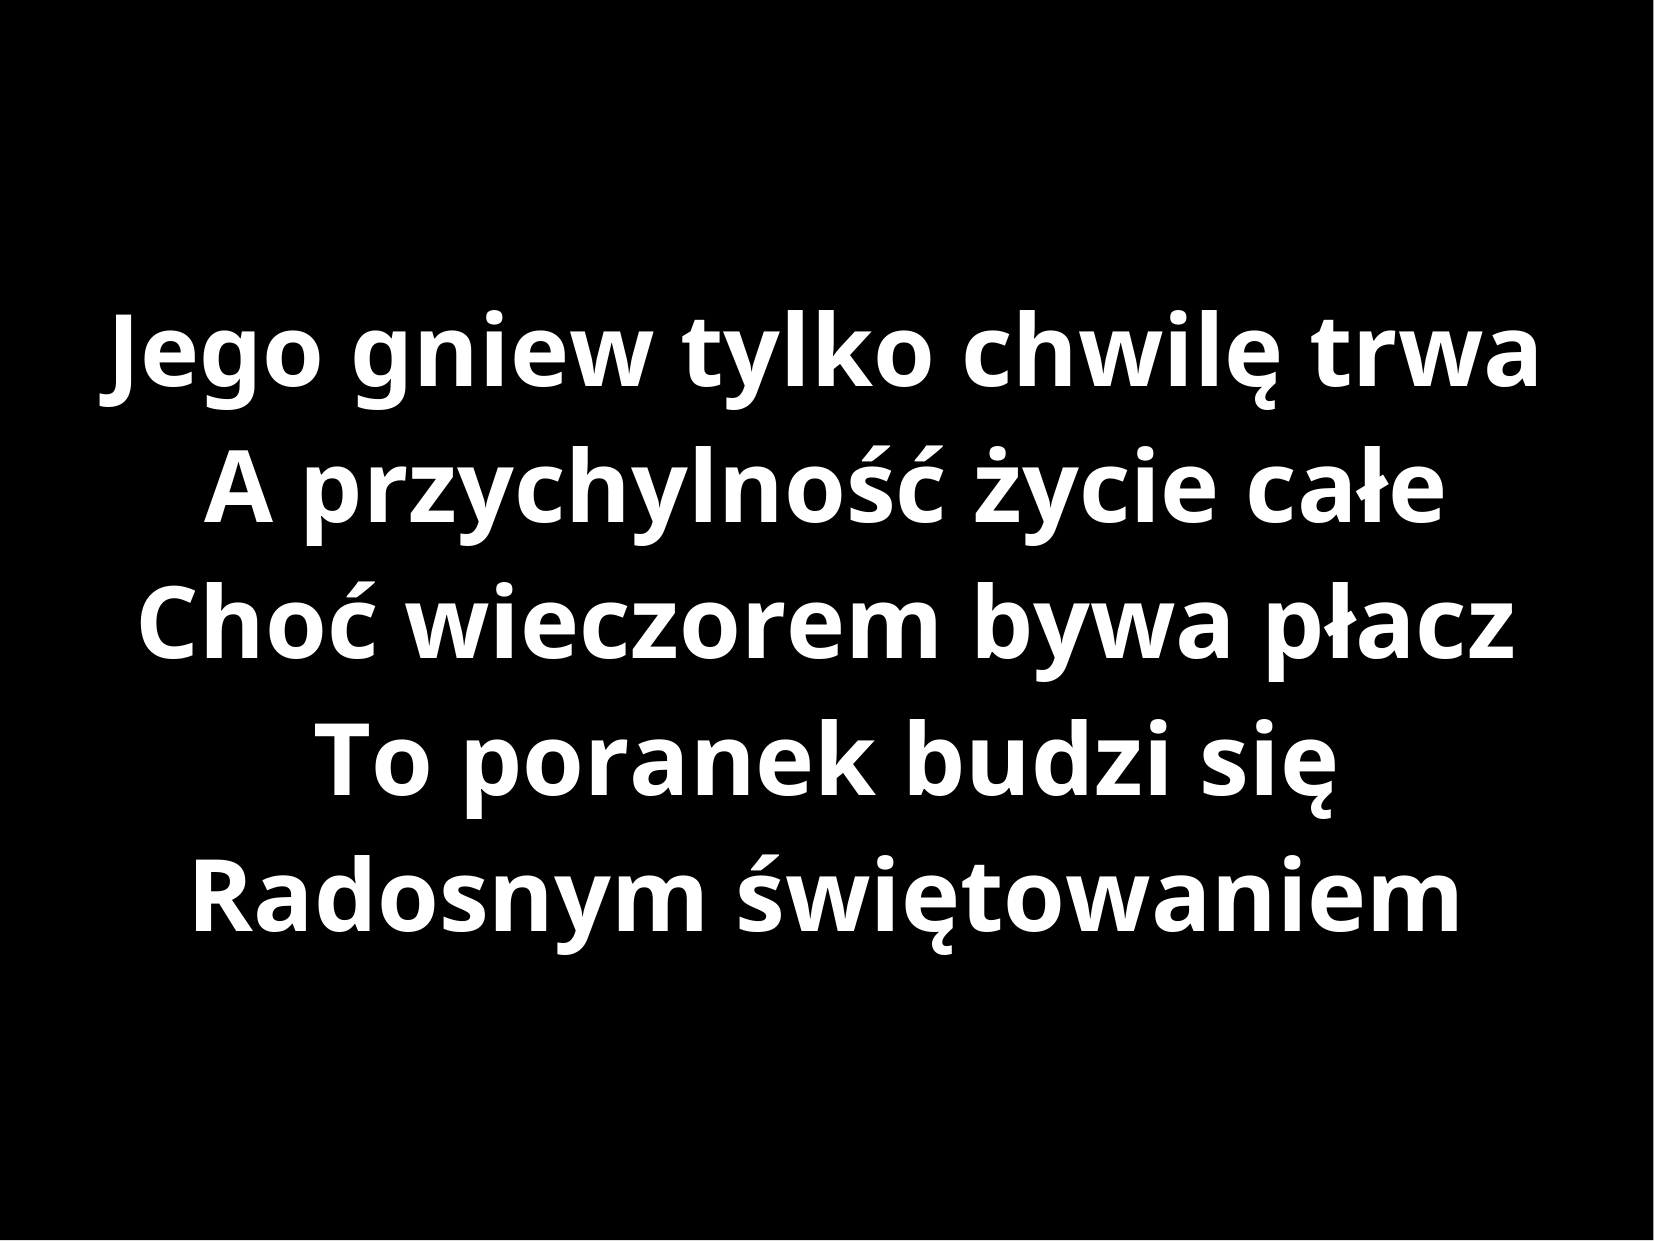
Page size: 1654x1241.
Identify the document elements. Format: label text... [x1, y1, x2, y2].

title Jego gniew tylko chwilę trwa A przychylność życie całe Choć wieczorem bywa płacz To poranek budzi się Radosnym świętowaniem [0, 0, 1654, 1241]
